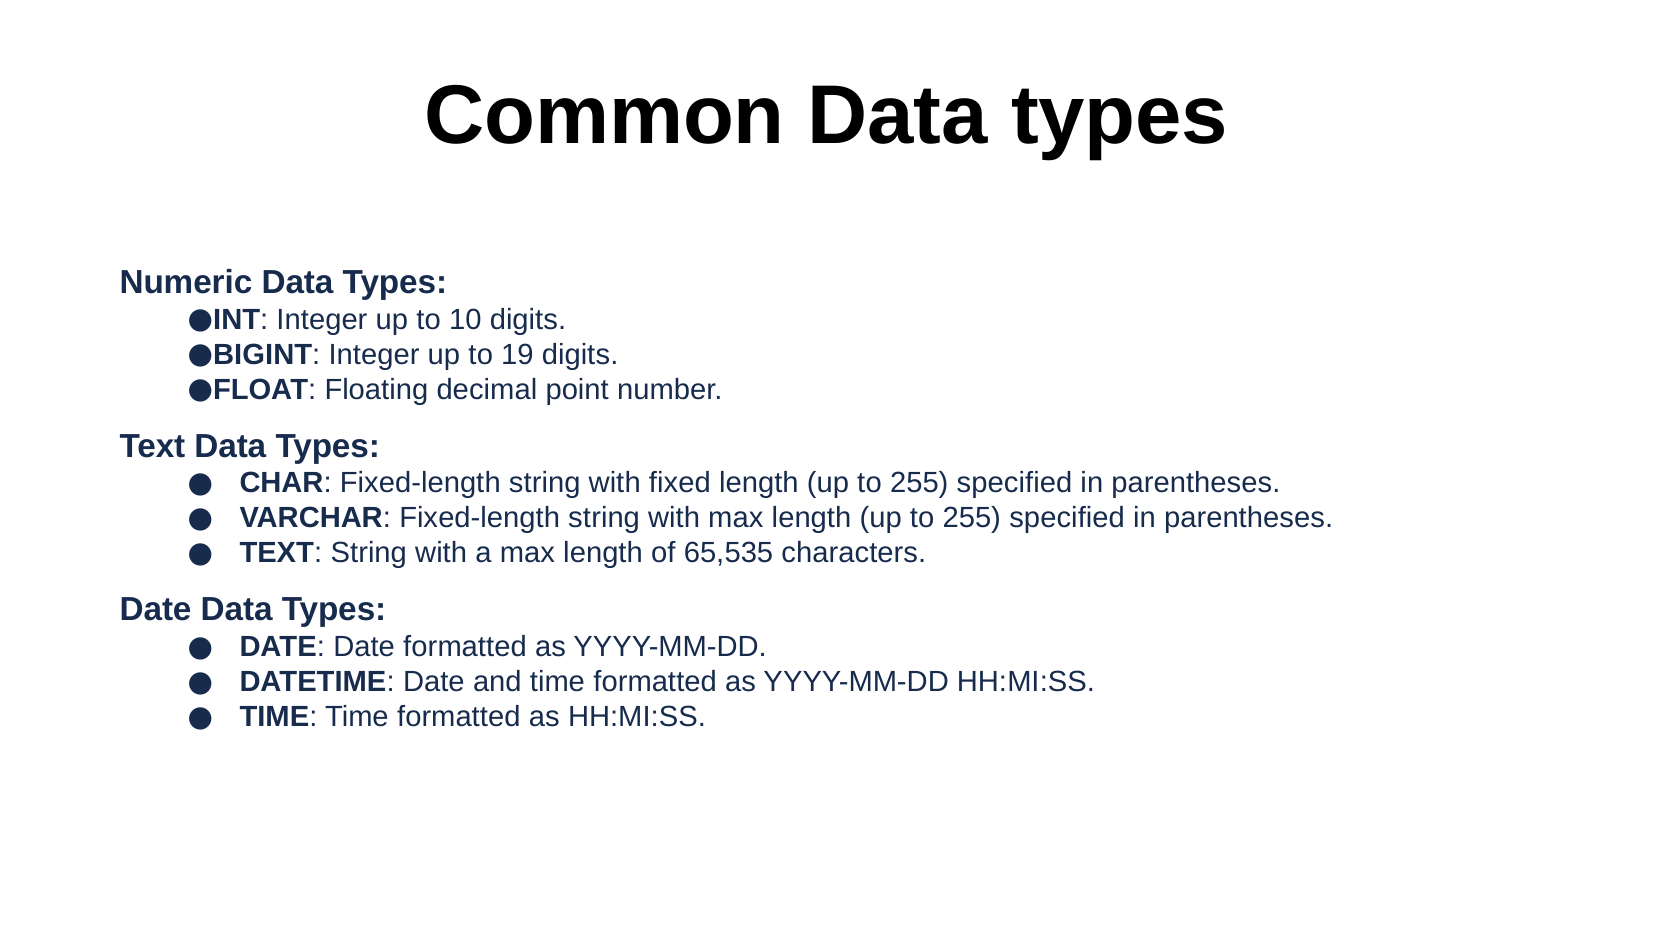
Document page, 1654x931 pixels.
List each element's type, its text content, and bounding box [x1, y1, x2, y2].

title Common Data types [82, 37, 1571, 193]
text_box Numeric Data Types: INT: Integer up to 10 digits. BIGINT: Integer up to 19 digits. FLOAT: Floating decimal point number. Text Data Types: CHAR: Fixed-length string with fixed length (up to 255) specified in parentheses. VARCHAR: Fixed-length string with max length (up to 255) specified in parentheses. TEXT: String with a max length of 65,535 characters. Date Data Types: DATE: Date formatted as YYYY-MM-DD. DATETIME: Date and time formatted as YYYY-MM-DD HH:MI:SS. TIME: Time formatted as HH:MI:SS. [74, 245, 1473, 931]
